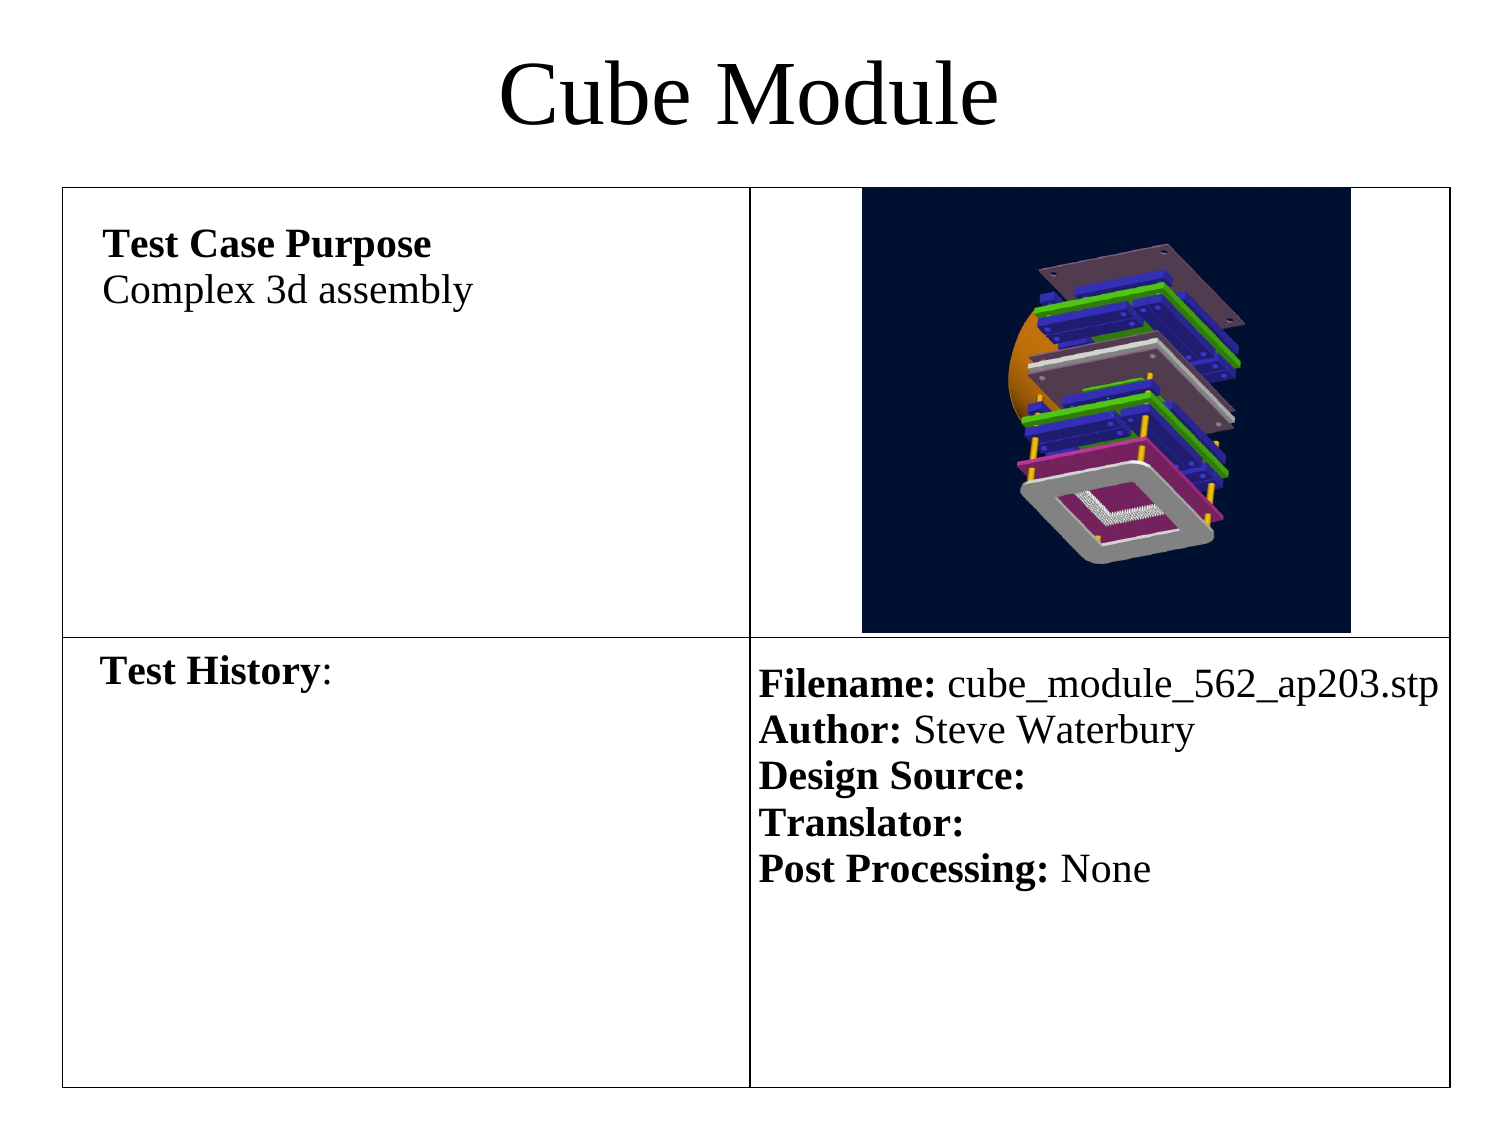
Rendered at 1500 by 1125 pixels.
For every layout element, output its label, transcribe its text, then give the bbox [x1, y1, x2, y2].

text_box Filename: cube_module_562_ap203.stp Author: Steve Waterbury Design Source: Translator: Post Processing: None [743, 652, 1455, 1010]
text_box Test Case Purpose Complex 3d assembly [87, 212, 676, 321]
text_box Test History: [84, 639, 726, 748]
picture [862, 187, 1351, 633]
title Cube Module [112, 0, 1388, 188]
